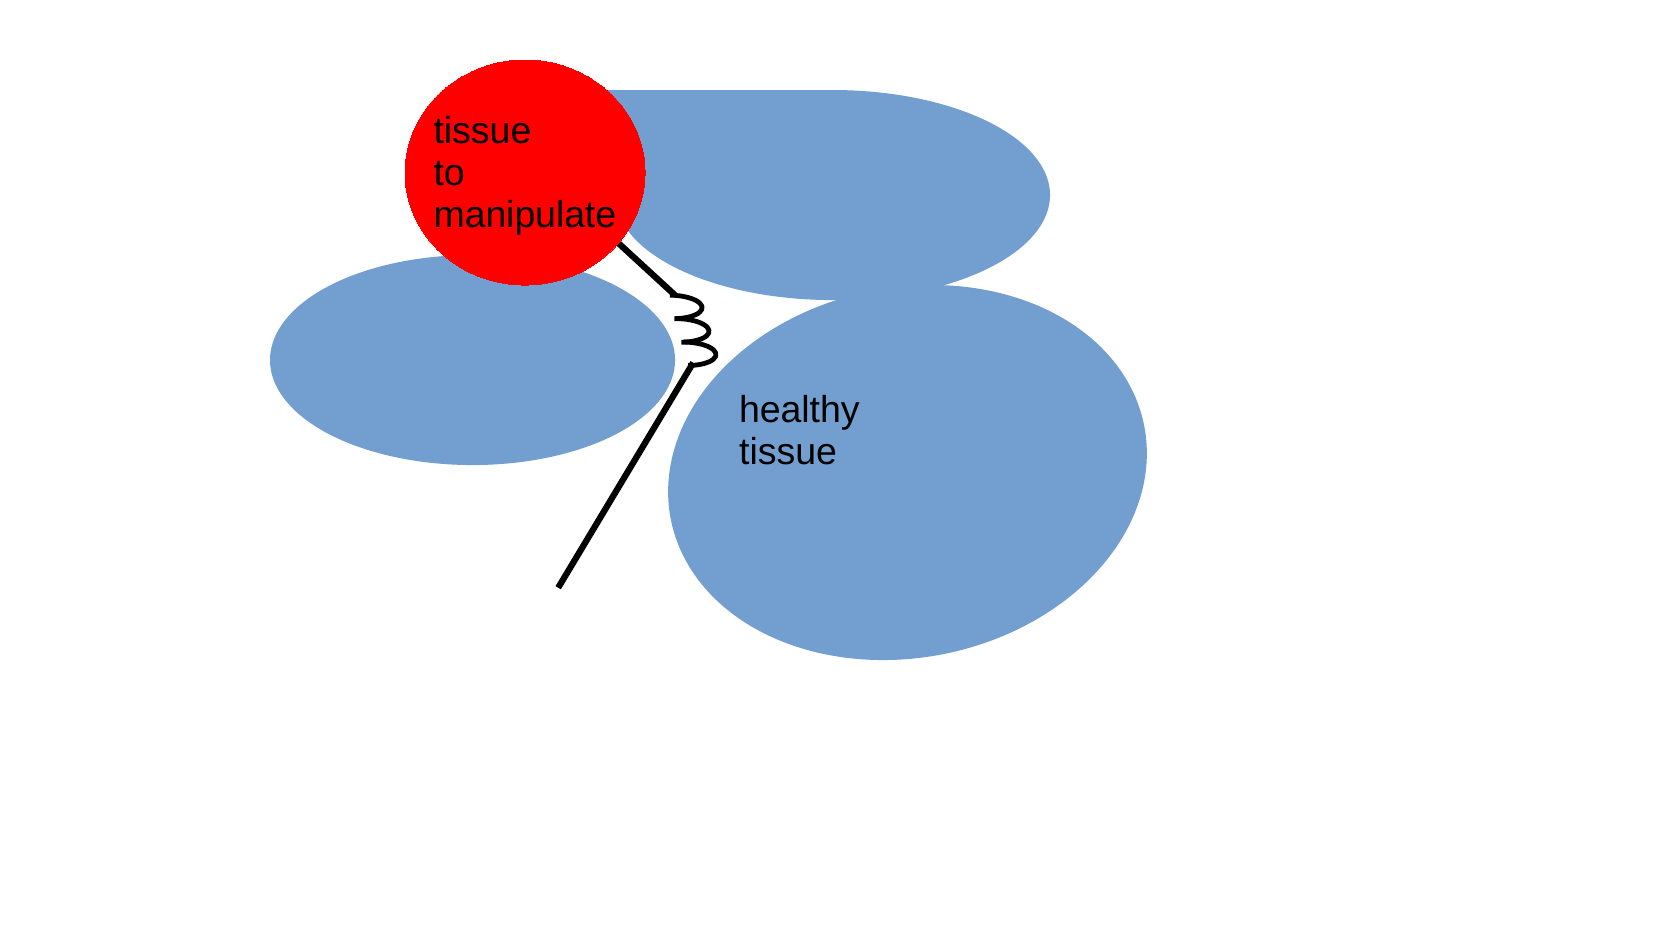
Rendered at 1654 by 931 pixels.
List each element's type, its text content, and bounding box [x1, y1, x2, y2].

text_box [270, 256, 676, 466]
text_box healthy tissue [724, 381, 886, 481]
text_box [608, 90, 1147, 661]
text_box tissue to manipulate [405, 60, 646, 286]
